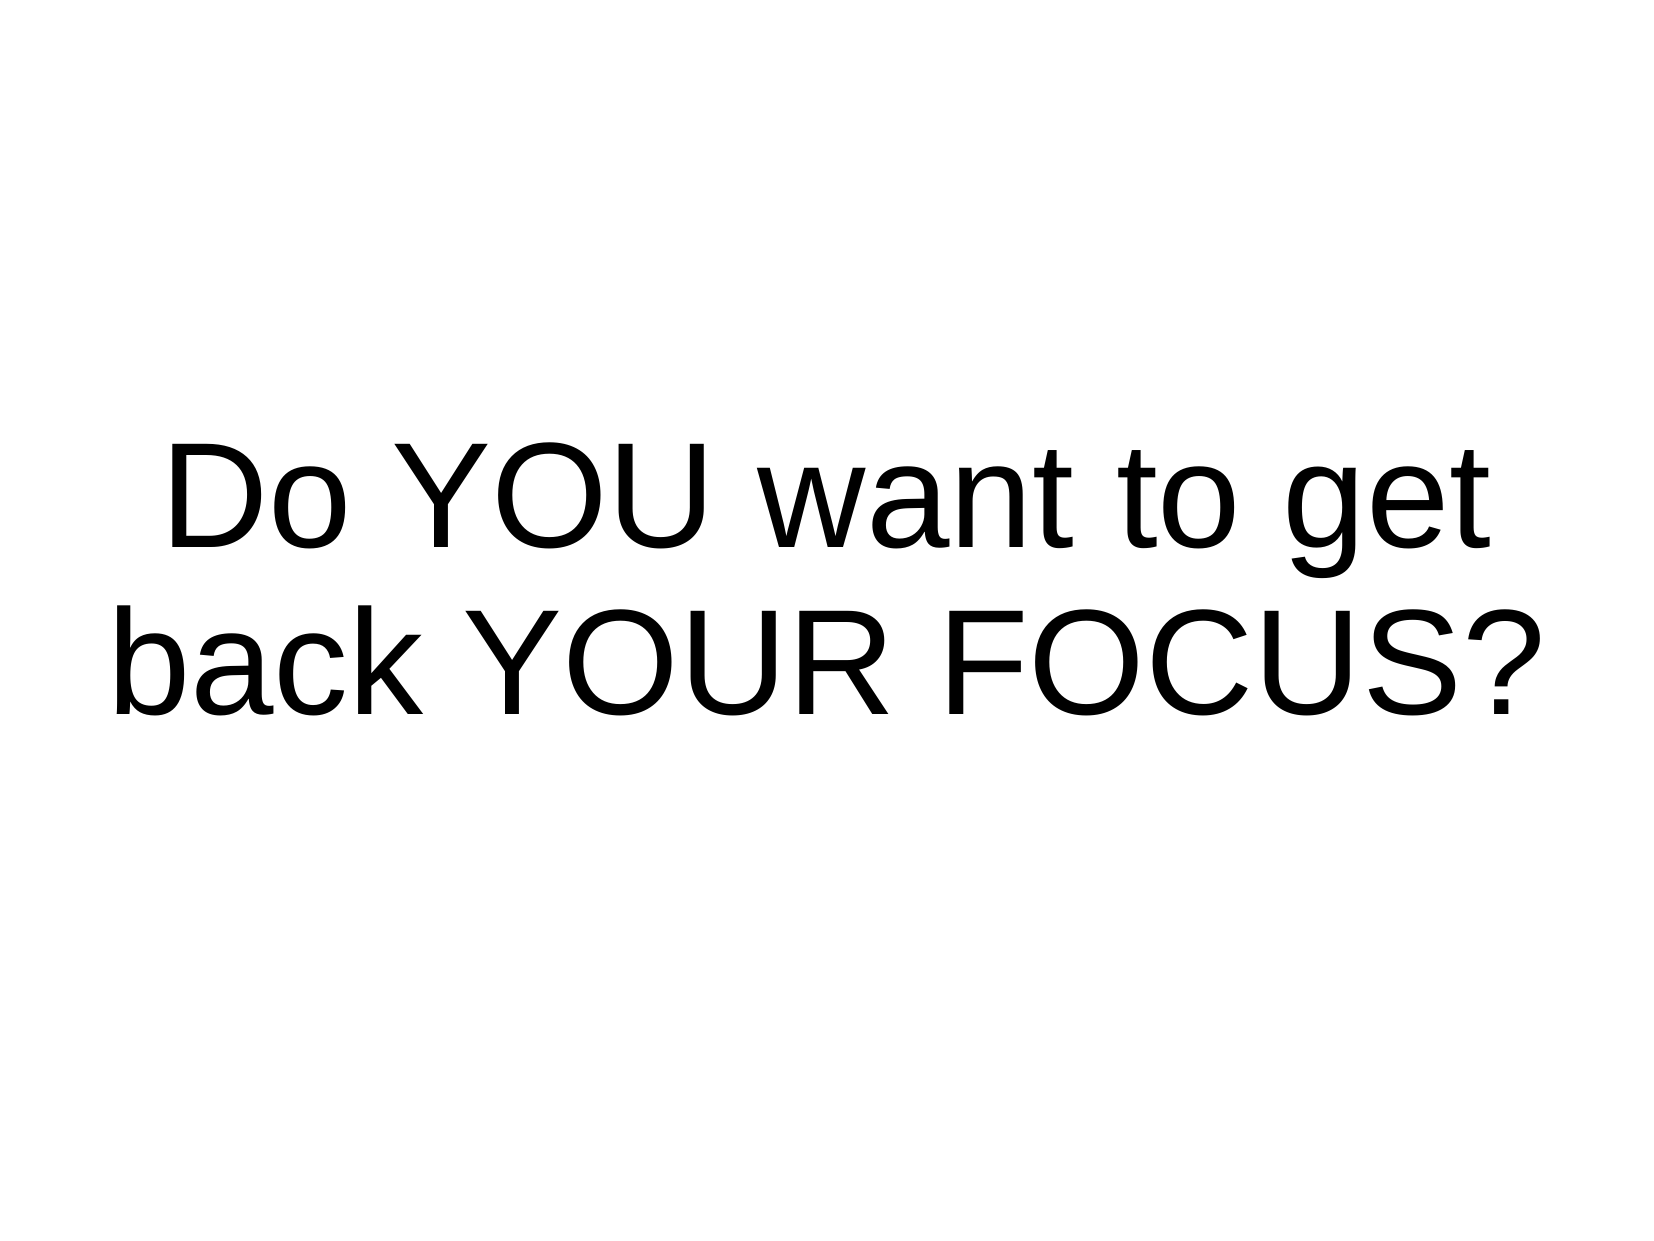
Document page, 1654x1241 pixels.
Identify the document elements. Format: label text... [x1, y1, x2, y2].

subtitle Do YOU want to get back YOUR FOCUS? [82, 56, 1571, 1102]
